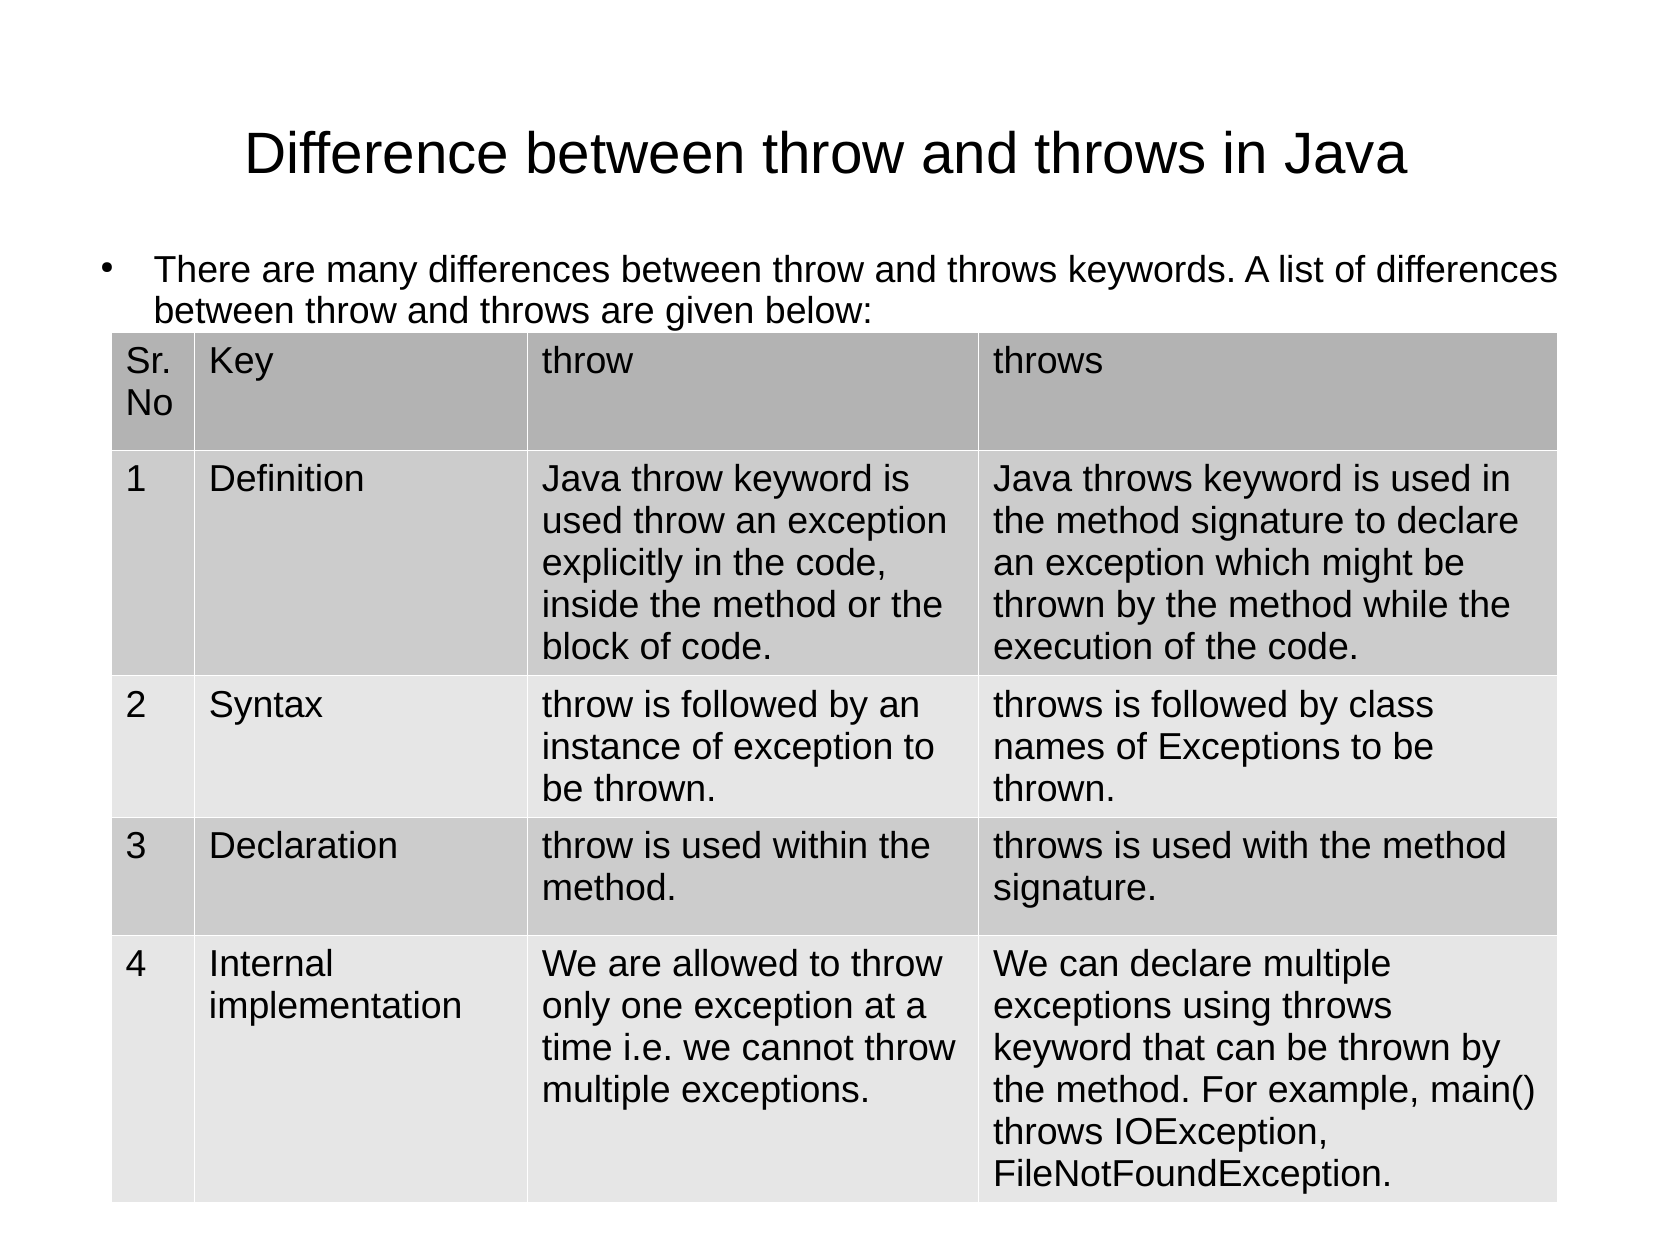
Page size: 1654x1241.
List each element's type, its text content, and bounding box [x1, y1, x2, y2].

table_cell throw is followed by an instance of exception to be thrown. [528, 676, 978, 817]
table_cell throw is used within the method. [528, 818, 978, 935]
table_header Key [195, 333, 527, 450]
table_cell 4 [112, 936, 194, 1202]
table_cell 1 [112, 451, 194, 675]
table_cell We are allowed to throw only one exception at a time i.e. we cannot throw multiple exceptions. [528, 936, 978, 1202]
table_cell Declaration [195, 818, 527, 935]
table_header throws [979, 333, 1557, 450]
table_cell We can declare multiple exceptions using throws keyword that can be thrown by the method. For example, main() throws IOException, FileNotFoundException. [979, 936, 1557, 1202]
table_cell Internal implementation [195, 936, 527, 1202]
table_cell throws is followed by class names of Exceptions to be thrown. [979, 676, 1557, 817]
table_cell 2 [112, 676, 194, 817]
table_header throw [528, 333, 978, 450]
table_cell throws is used with the method signature. [979, 818, 1557, 935]
table_cell Java throws keyword is used in the method signature to declare an exception which might be thrown by the method while the execution of the code. [979, 451, 1557, 675]
list There are many differences between throw and throws keywords. A list of differences between throw and throws are given below: [82, 248, 1619, 1104]
table_header Sr.No [112, 333, 194, 450]
table_cell Syntax [195, 676, 527, 817]
table_cell 3 [112, 818, 194, 935]
table_cell Definition [195, 451, 527, 675]
table_cell Java throw keyword is used throw an exception explicitly in the code, inside the method or the block of code. [528, 451, 978, 675]
title Difference between throw and throws in Java [82, 49, 1571, 248]
